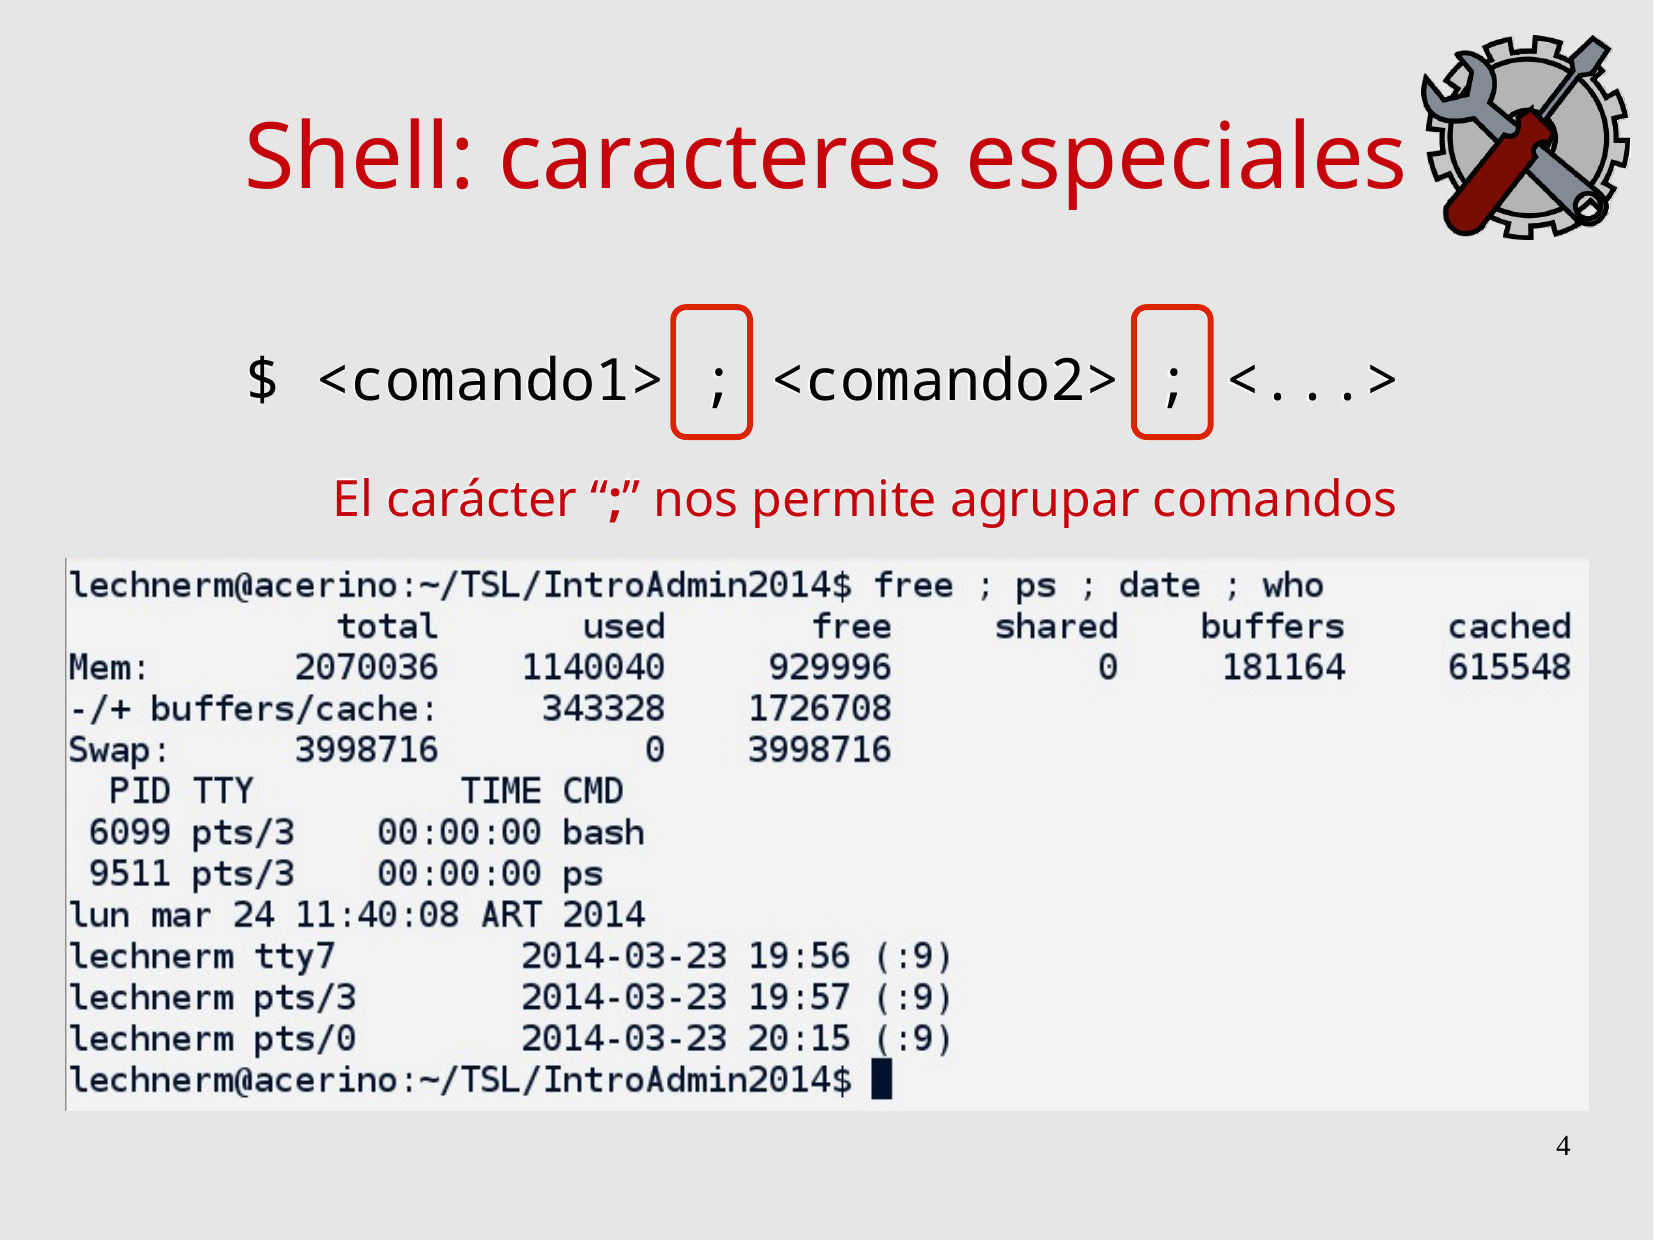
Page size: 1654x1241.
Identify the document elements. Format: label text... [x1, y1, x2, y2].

text_box $ <comando1> ; <comando2> ; <...> [678, 331, 745, 414]
text_box $ <comando1> ; <comando2> ; <...> [1138, 331, 1205, 414]
text_box El carácter “;” nos permite agrupar comandos [318, 455, 1336, 526]
text_box $ <comando1> ; <comando2> ; <...> [1214, 331, 1424, 414]
picture [65, 558, 1589, 1111]
text_box $ <comando1> ; <comando2> ; <...> [230, 331, 670, 414]
picture [1421, 35, 1630, 240]
text_box $ <comando1> ; <comando2> ; <...> [754, 331, 1130, 414]
title Shell: caracteres especiales [82, 49, 1571, 257]
